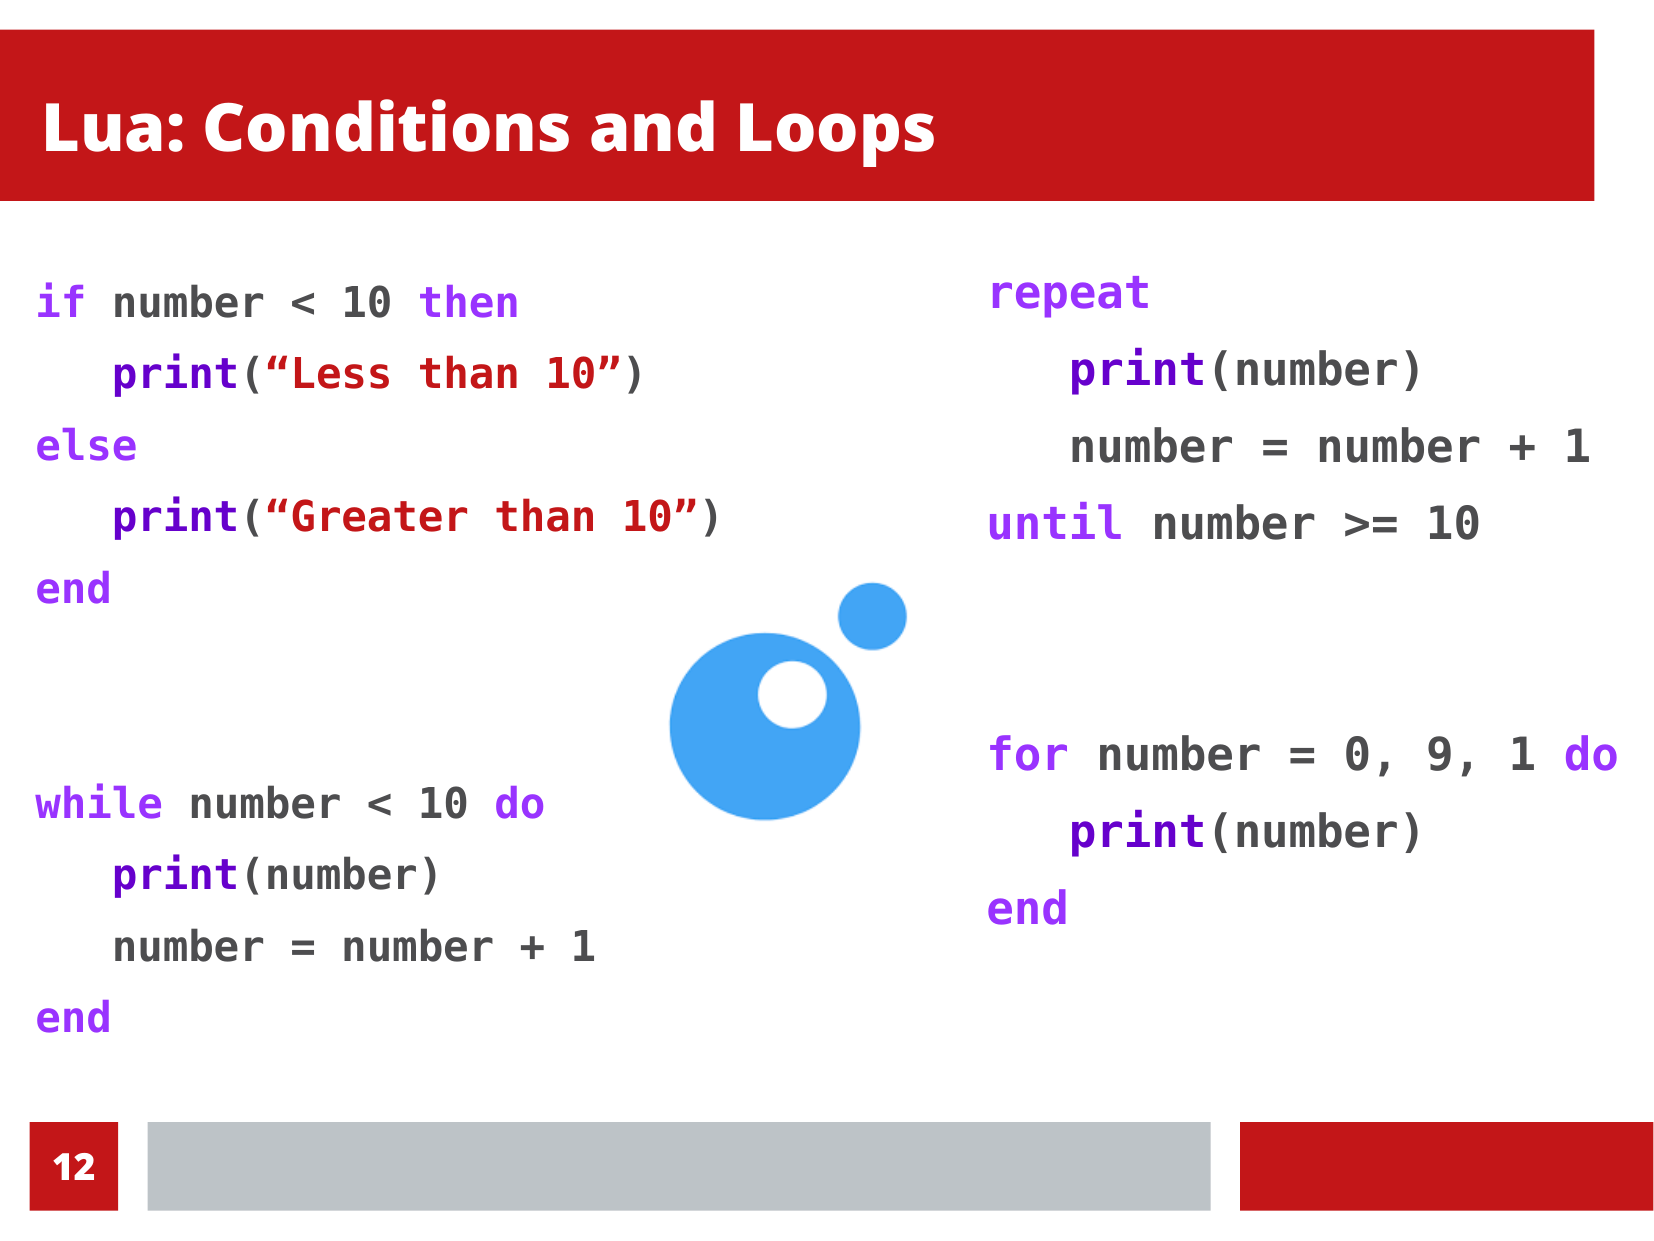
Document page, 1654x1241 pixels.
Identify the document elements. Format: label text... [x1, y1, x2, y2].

title Lua: Conditions and Loops [41, 53, 1577, 172]
picture [584, 549, 937, 901]
list repeat print(number) number = number + 1 until number >= 10 for number = 0, 9, 1 do print(number) end [986, 265, 1654, 993]
list if number < 10 then print(“Less than 10”) else print(“Greater than 10”) end while number < 10 do print(number) number = number + 1 end [35, 277, 739, 1052]
